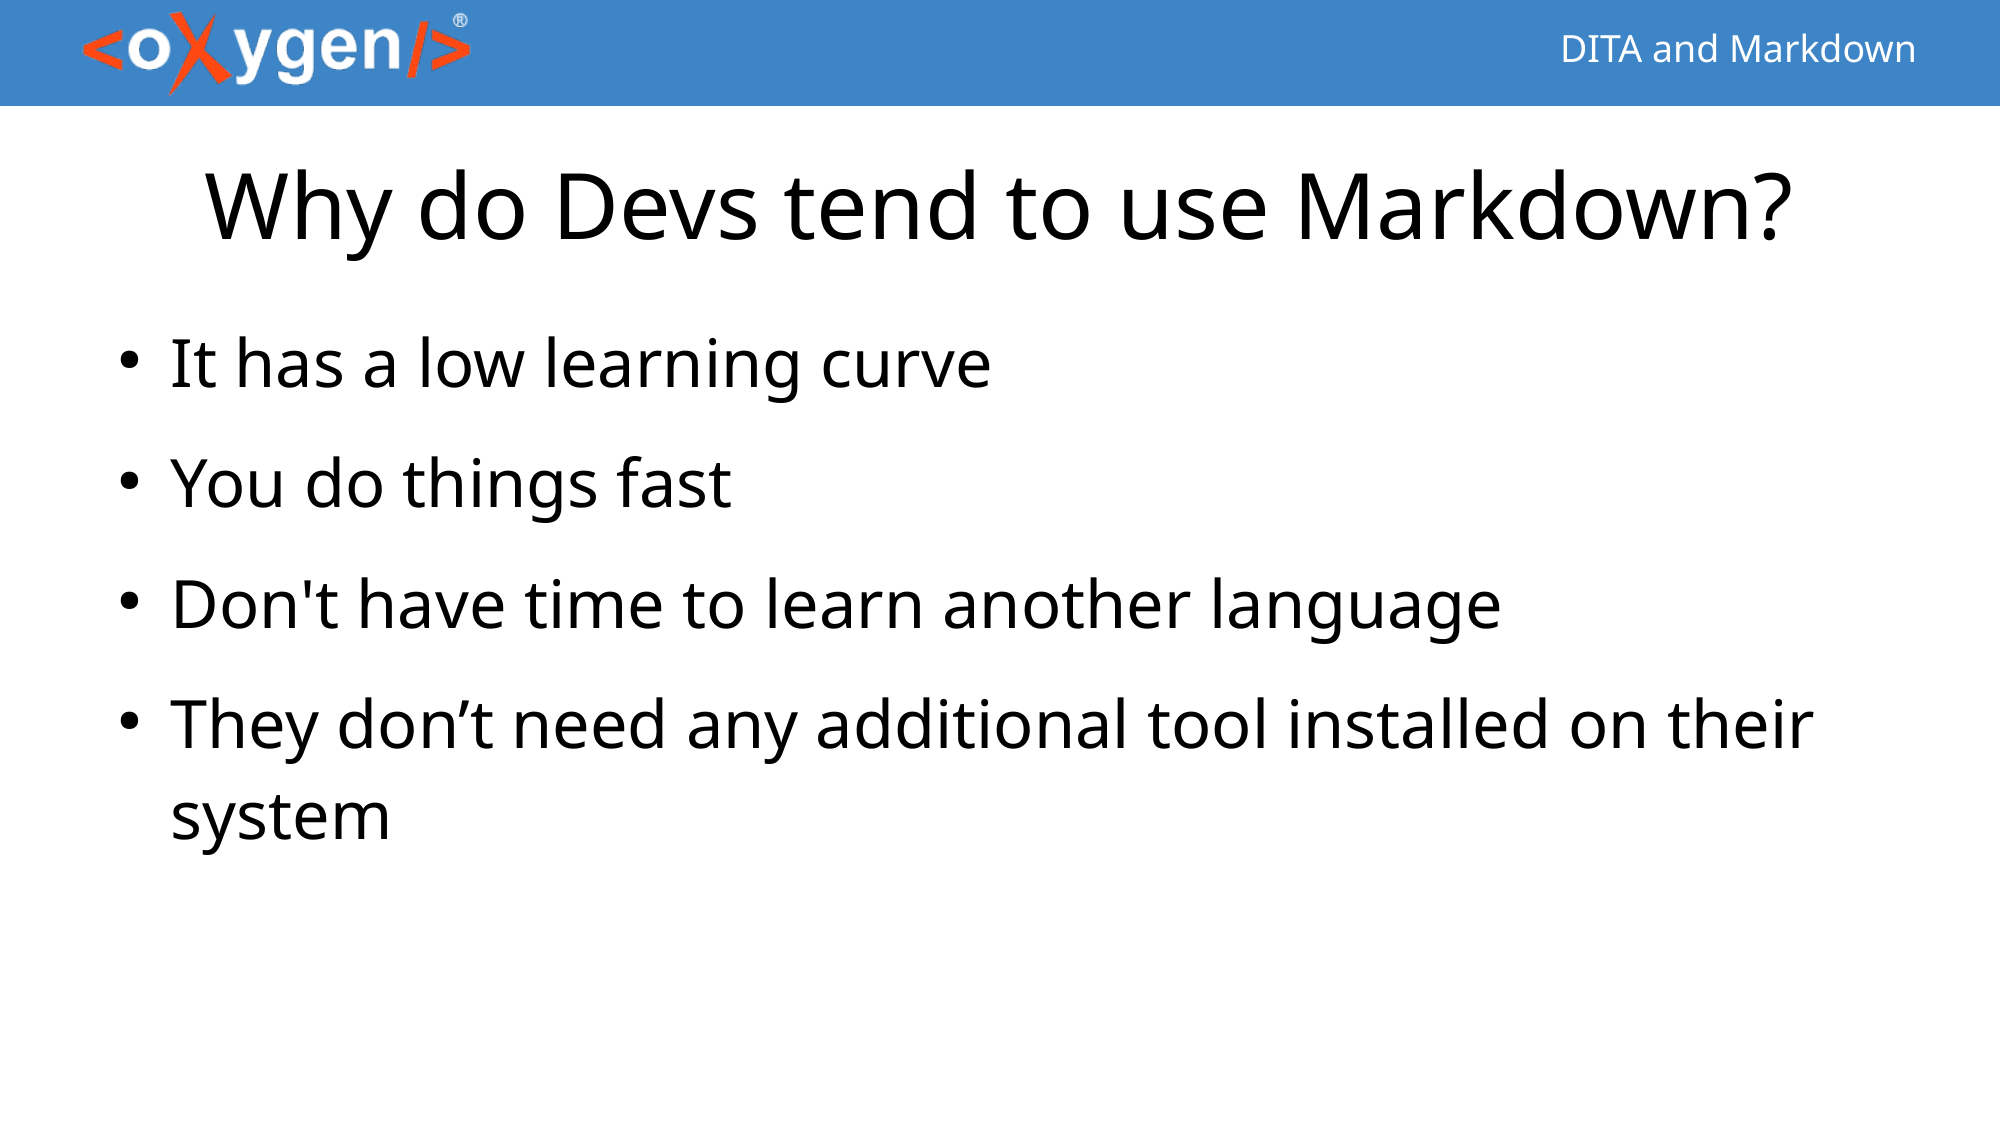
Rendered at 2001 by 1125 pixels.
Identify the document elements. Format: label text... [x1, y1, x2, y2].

title Why do Devs tend to use Markdown? [99, 109, 1900, 298]
picture [75, 0, 488, 106]
list It has a low learning curve You do things fast Don't have time to learn another language They don’t need any additional tool installed on their system [99, 316, 1900, 1083]
